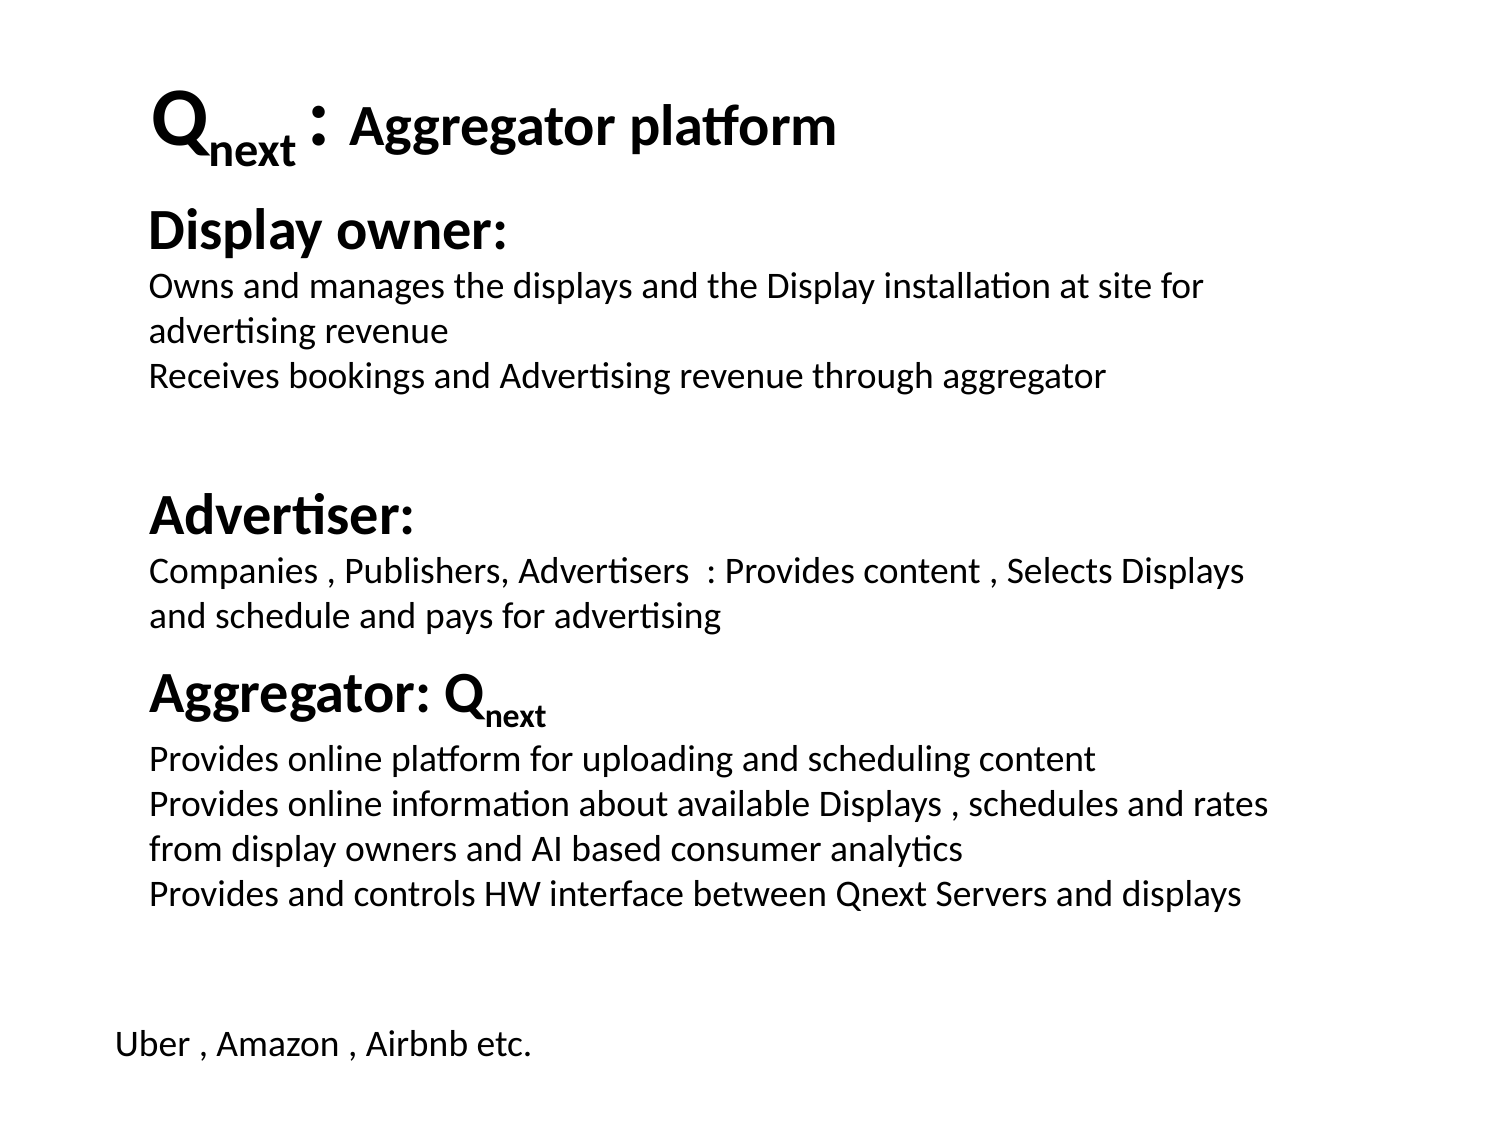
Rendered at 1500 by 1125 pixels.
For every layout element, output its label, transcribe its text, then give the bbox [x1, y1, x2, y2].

text_box Display owner: Owns and manages the displays and the Display installation at site for advertising revenue Receives bookings and Advertising revenue through aggregator [133, 184, 1316, 404]
text_box Qnext : Aggregator platform [136, 54, 854, 184]
text_box Advertiser: Companies , Publishers, Advertisers : Provides content , Selects Displays and schedule and pays for advertising [134, 468, 1316, 644]
text_box Uber , Amazon , Airbnb etc. [100, 1011, 1436, 1072]
text_box Aggregator: Qnext Provides online platform for uploading and scheduling content Provides online information about available Displays , schedules and rates from display owners and AI based consumer analytics Provides and controls HW interface between Qnext Servers and displays [134, 647, 1341, 922]
